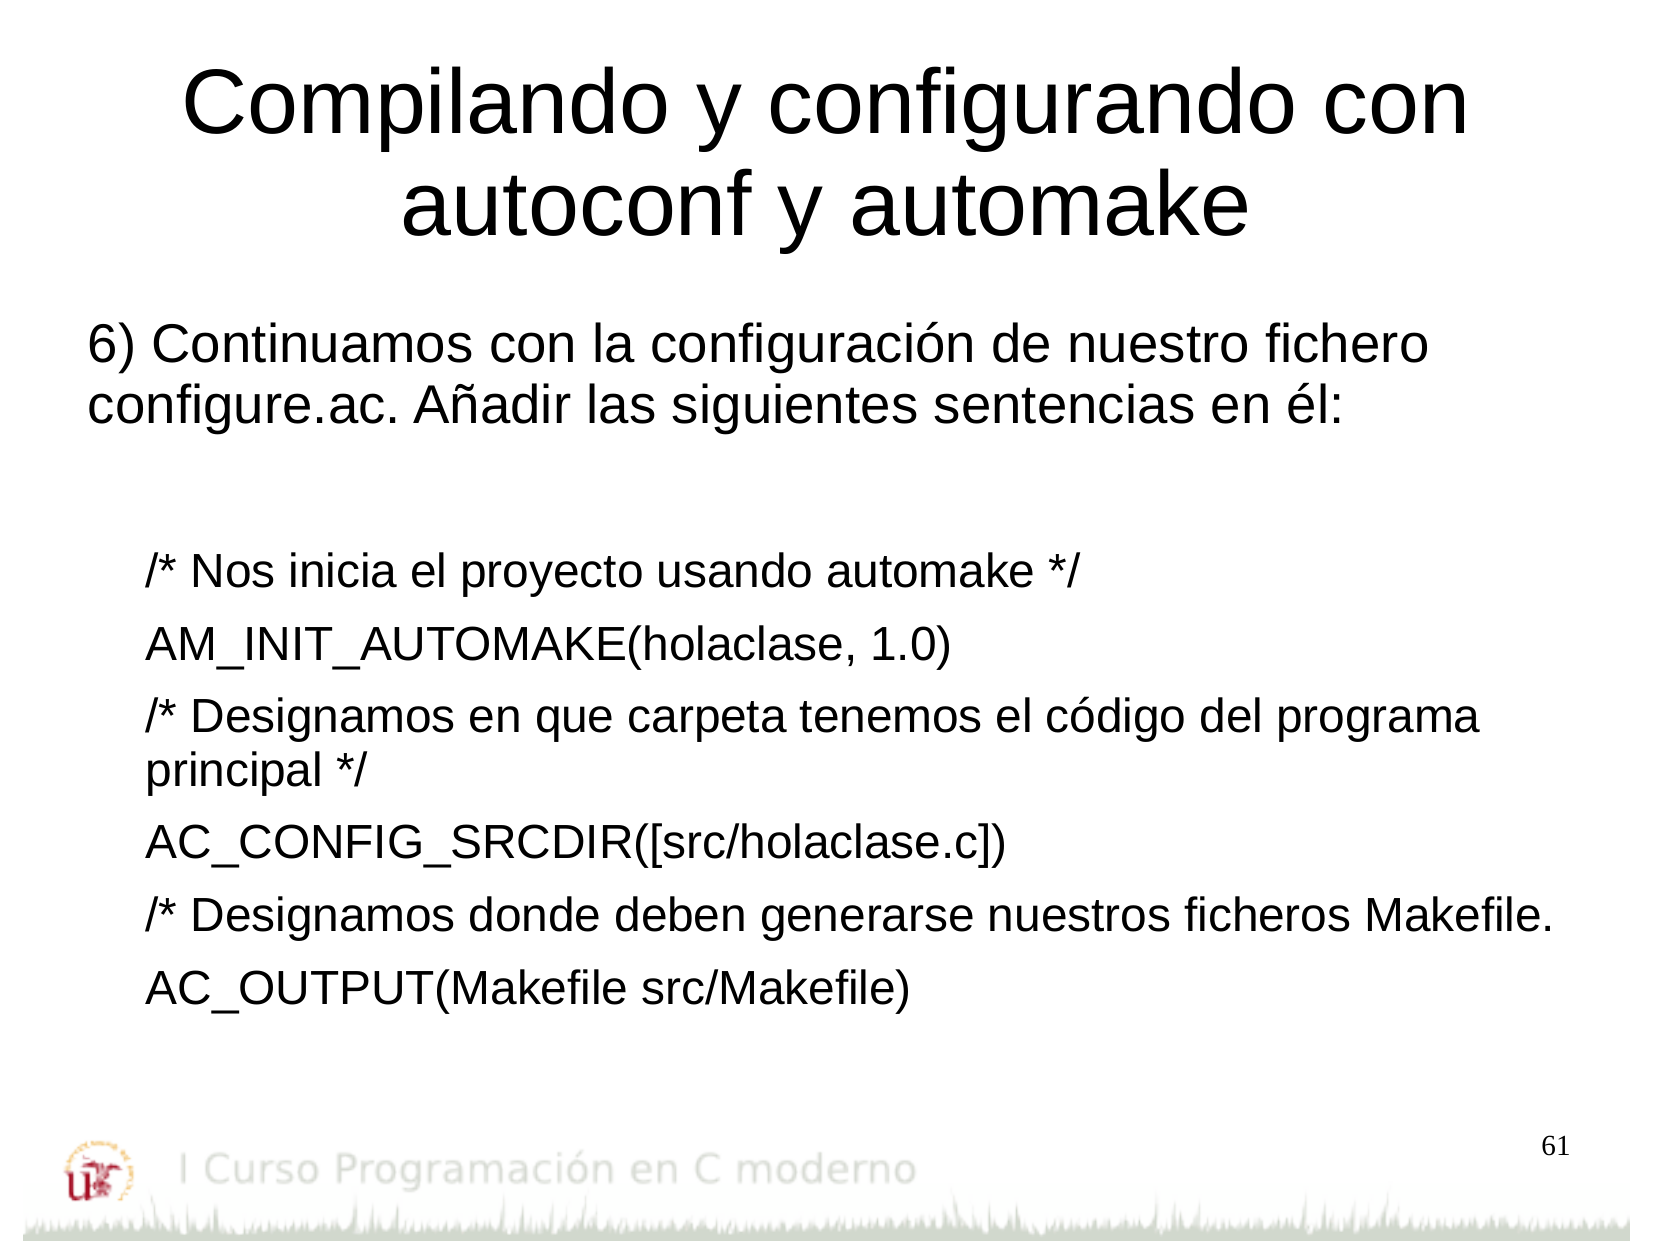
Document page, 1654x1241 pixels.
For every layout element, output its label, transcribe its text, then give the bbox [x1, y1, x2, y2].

list 6) Continuamos con la configuración de nuestro fichero configure.ac. Añadir las siguientes sentencias en él: /* Nos inicia el proyecto usando automake */ AM_INIT_AUTOMAKE(holaclase, 1.0) /* Designamos en que carpeta tenemos el código del programa principal */ AC_CONFIG_SRCDIR([src/holaclase.c]) /* Designamos donde deben generarse nuestros ficheros Makefile. AC_OUTPUT(Makefile src/Makefile) [29, 312, 1568, 1063]
picture [23, 1136, 1630, 1241]
title Compilando y configurando con autoconf y automake [82, 49, 1571, 257]
